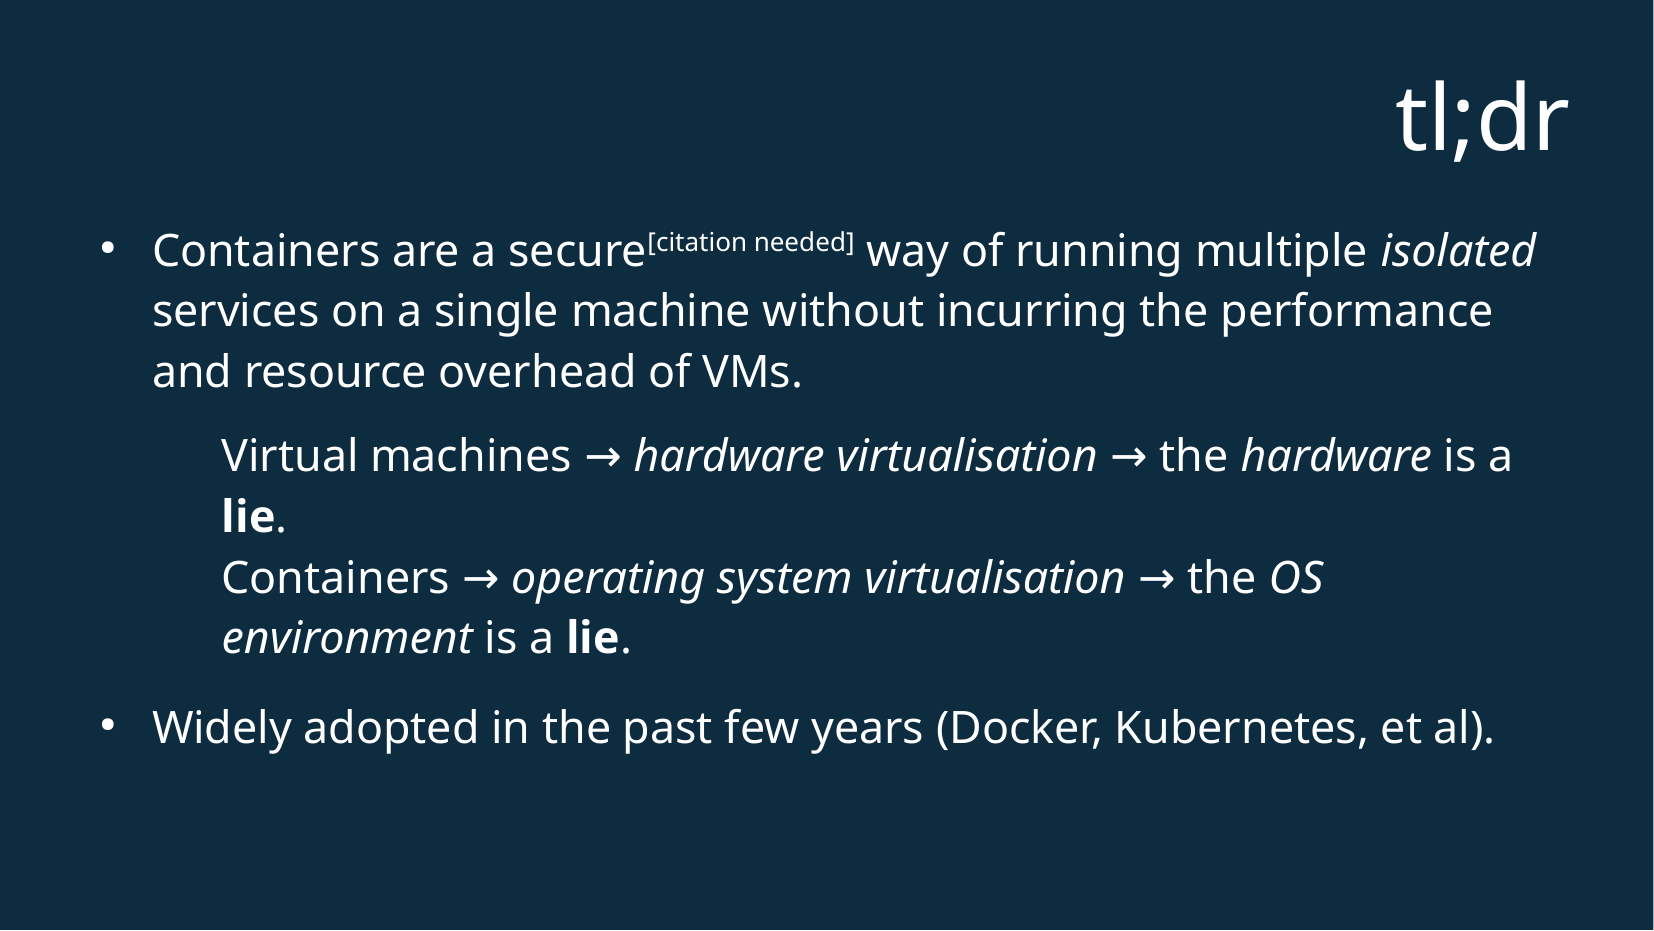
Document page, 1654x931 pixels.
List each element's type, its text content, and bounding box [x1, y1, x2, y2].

list Containers are a secure[citation needed] way of running multiple isolated services on a single machine without incurring the performance and resource overhead of VMs. Virtual machines → hardware virtualisation → the hardware is a lie. Containers → operating system virtualisation → the OS environment is a lie. Widely adopted in the past few years (Docker, Kubernetes, et al). [82, 217, 1571, 758]
title tl;dr [82, 37, 1571, 193]
